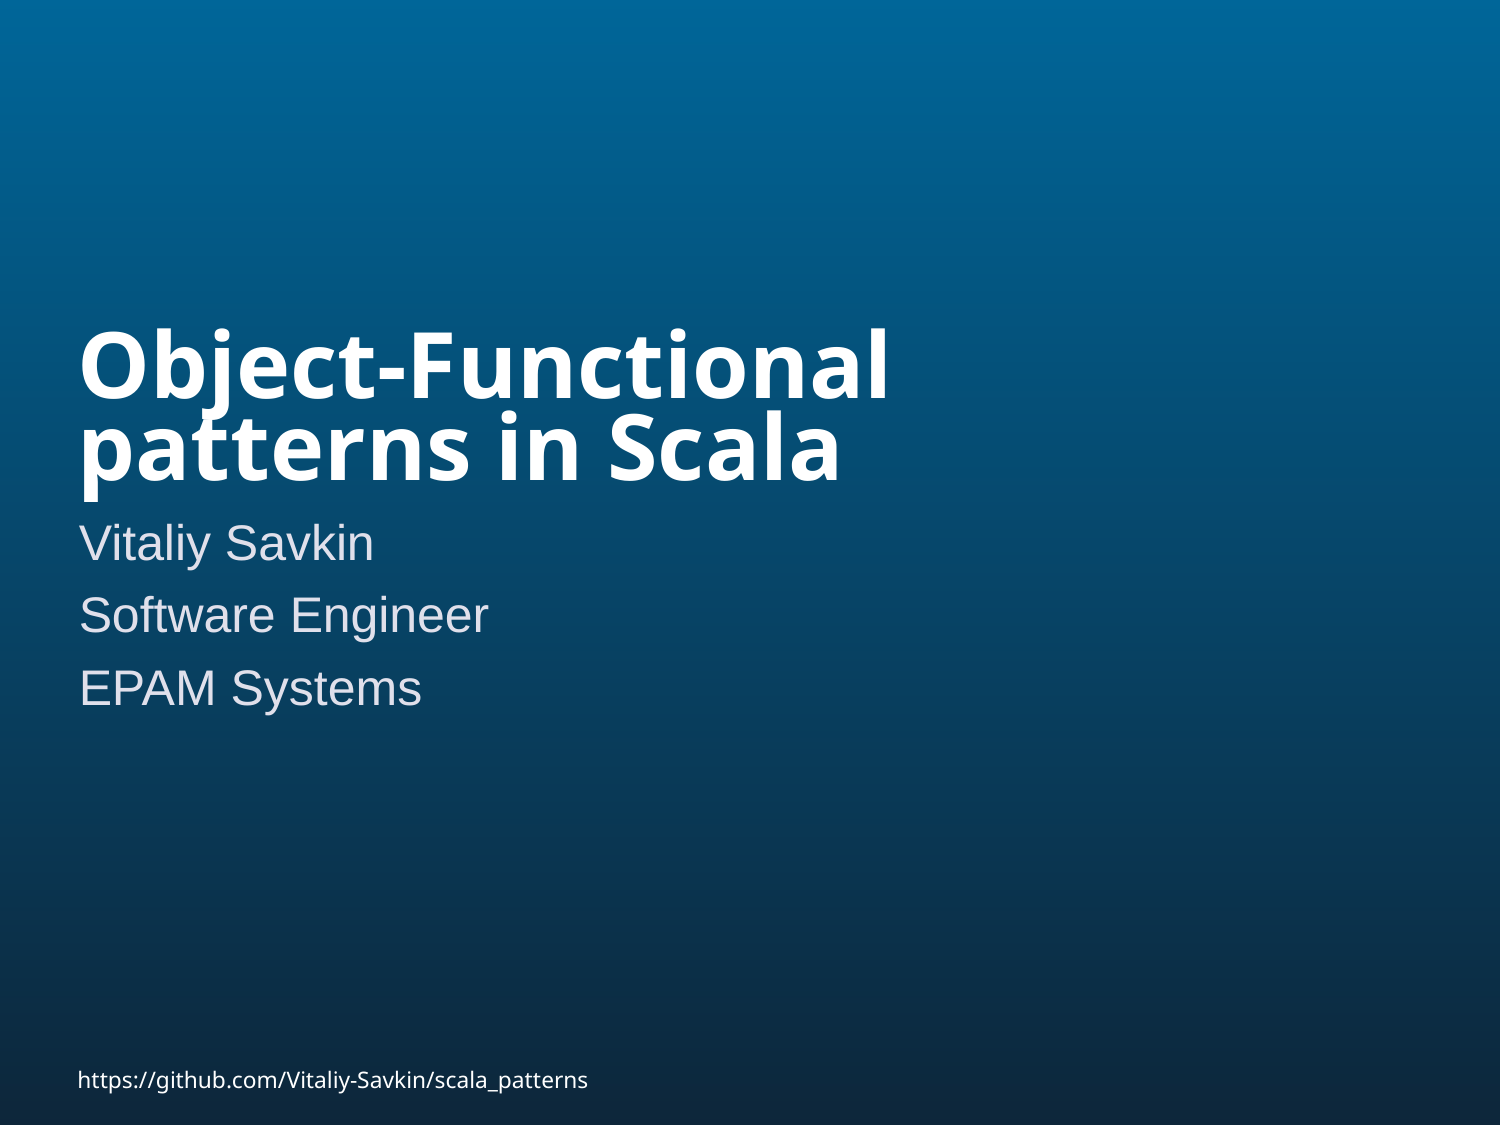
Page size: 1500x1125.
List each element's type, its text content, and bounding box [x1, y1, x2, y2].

list Vitaliy Savkin Software Engineer EPAM Systems [63, 513, 1041, 801]
title Object-Functional patterns in Scala [62, 274, 1278, 513]
text_box https://github.com/Vitaliy-Savkin/scala_patterns [62, 1037, 725, 1107]
